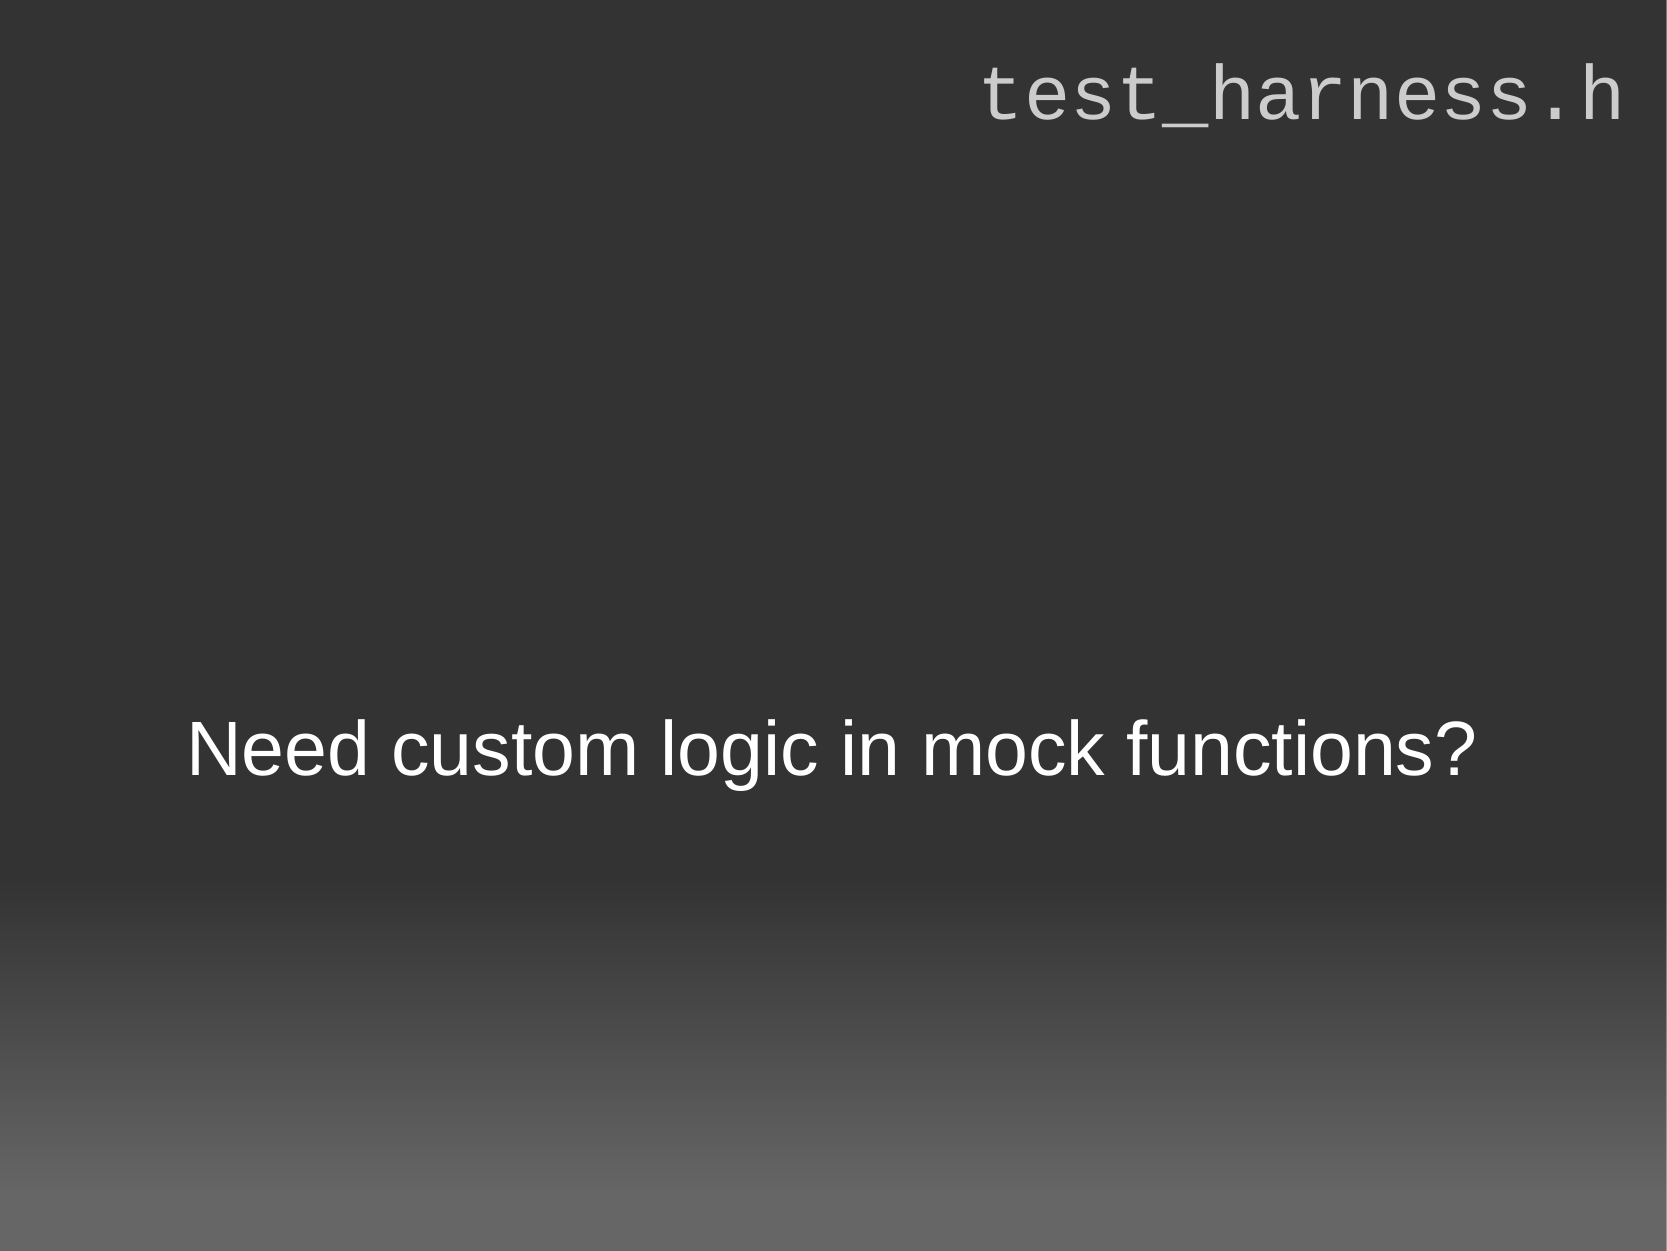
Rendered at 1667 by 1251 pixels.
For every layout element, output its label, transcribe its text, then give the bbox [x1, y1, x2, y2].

list Need custom logic in mock functions? [39, 299, 1626, 1199]
picture [0, 0, 1667, 1251]
title test_harness.h [39, 49, 1626, 240]
